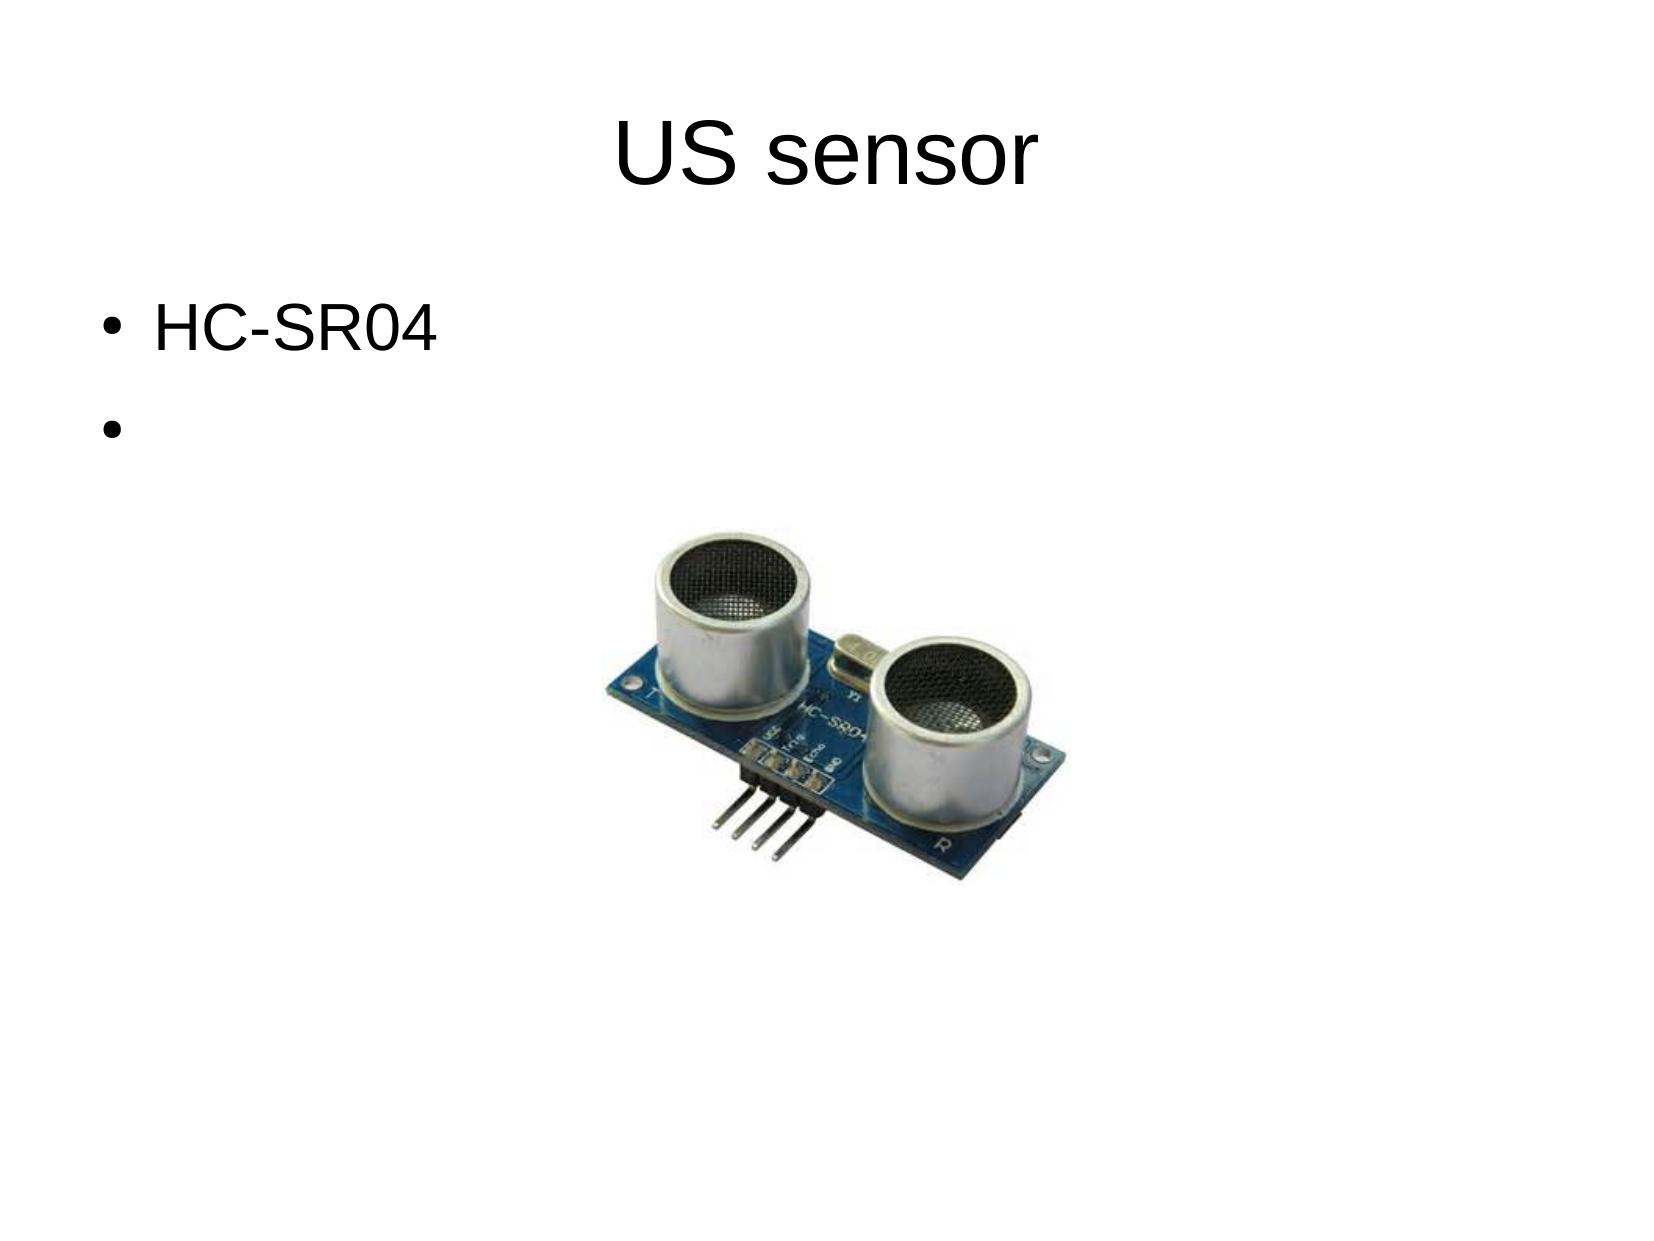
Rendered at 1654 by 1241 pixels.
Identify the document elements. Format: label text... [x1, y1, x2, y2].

list HC-SR04 [82, 290, 1571, 1010]
picture [602, 527, 1071, 886]
title US sensor [82, 49, 1571, 257]
